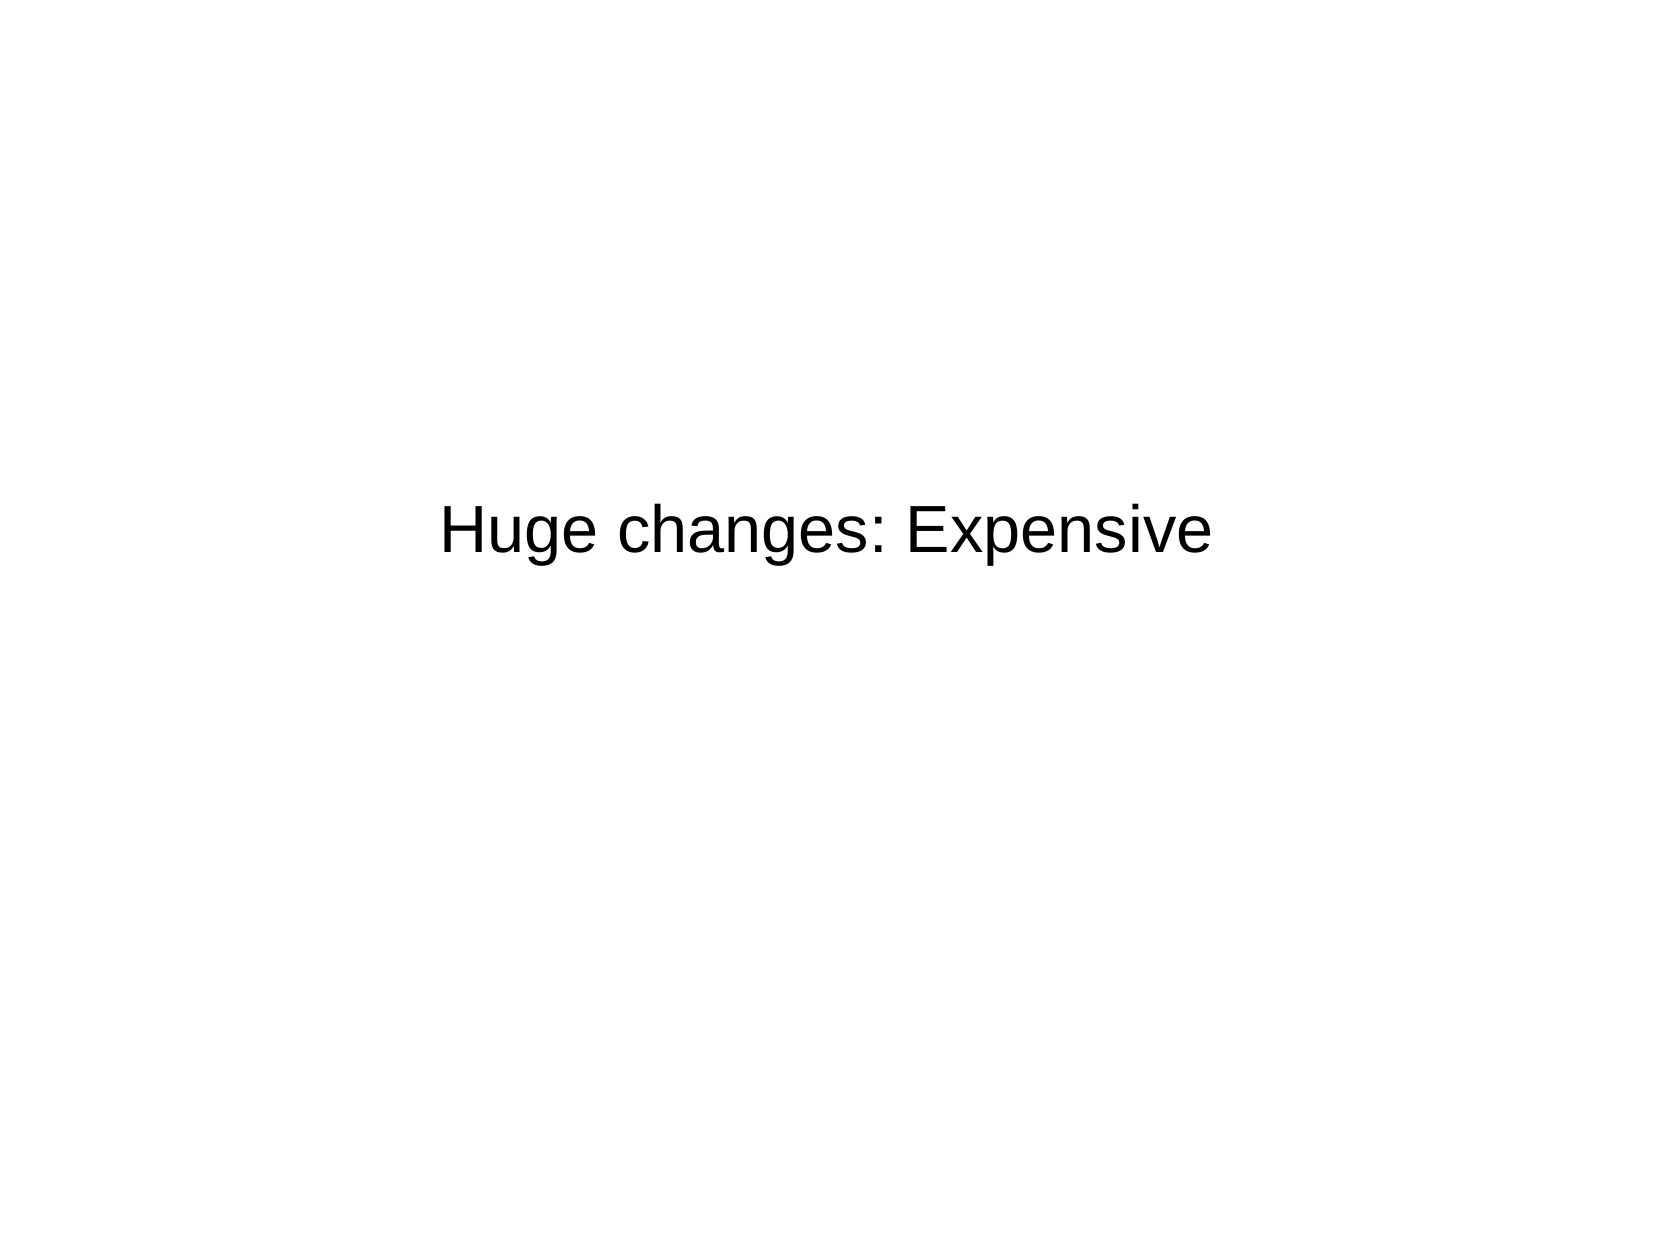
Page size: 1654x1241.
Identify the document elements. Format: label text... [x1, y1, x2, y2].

subtitle Huge changes: Expensive [82, 49, 1571, 1010]
